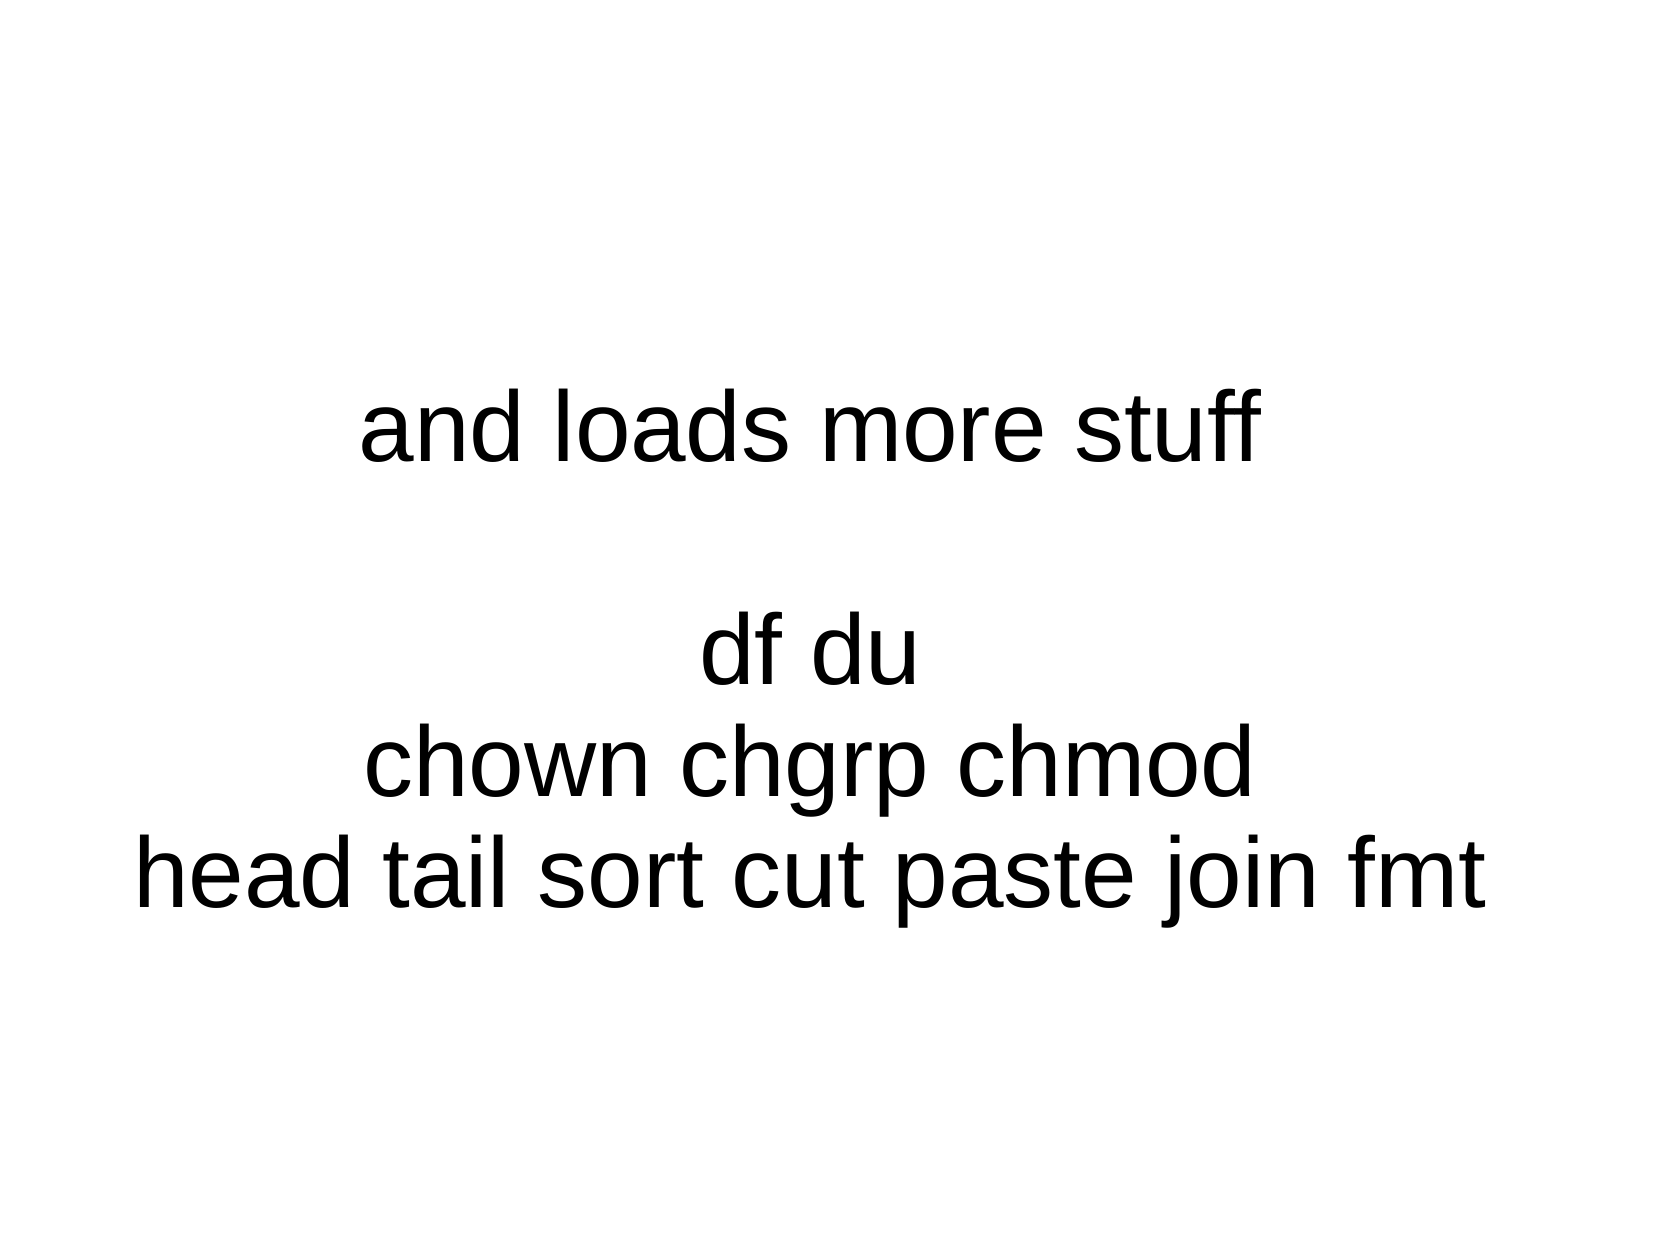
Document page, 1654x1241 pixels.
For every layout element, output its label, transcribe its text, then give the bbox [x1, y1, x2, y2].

text_box and loads more stuff df du chown chgrp chmod head tail sort cut paste join fmt [82, 290, 1538, 1010]
